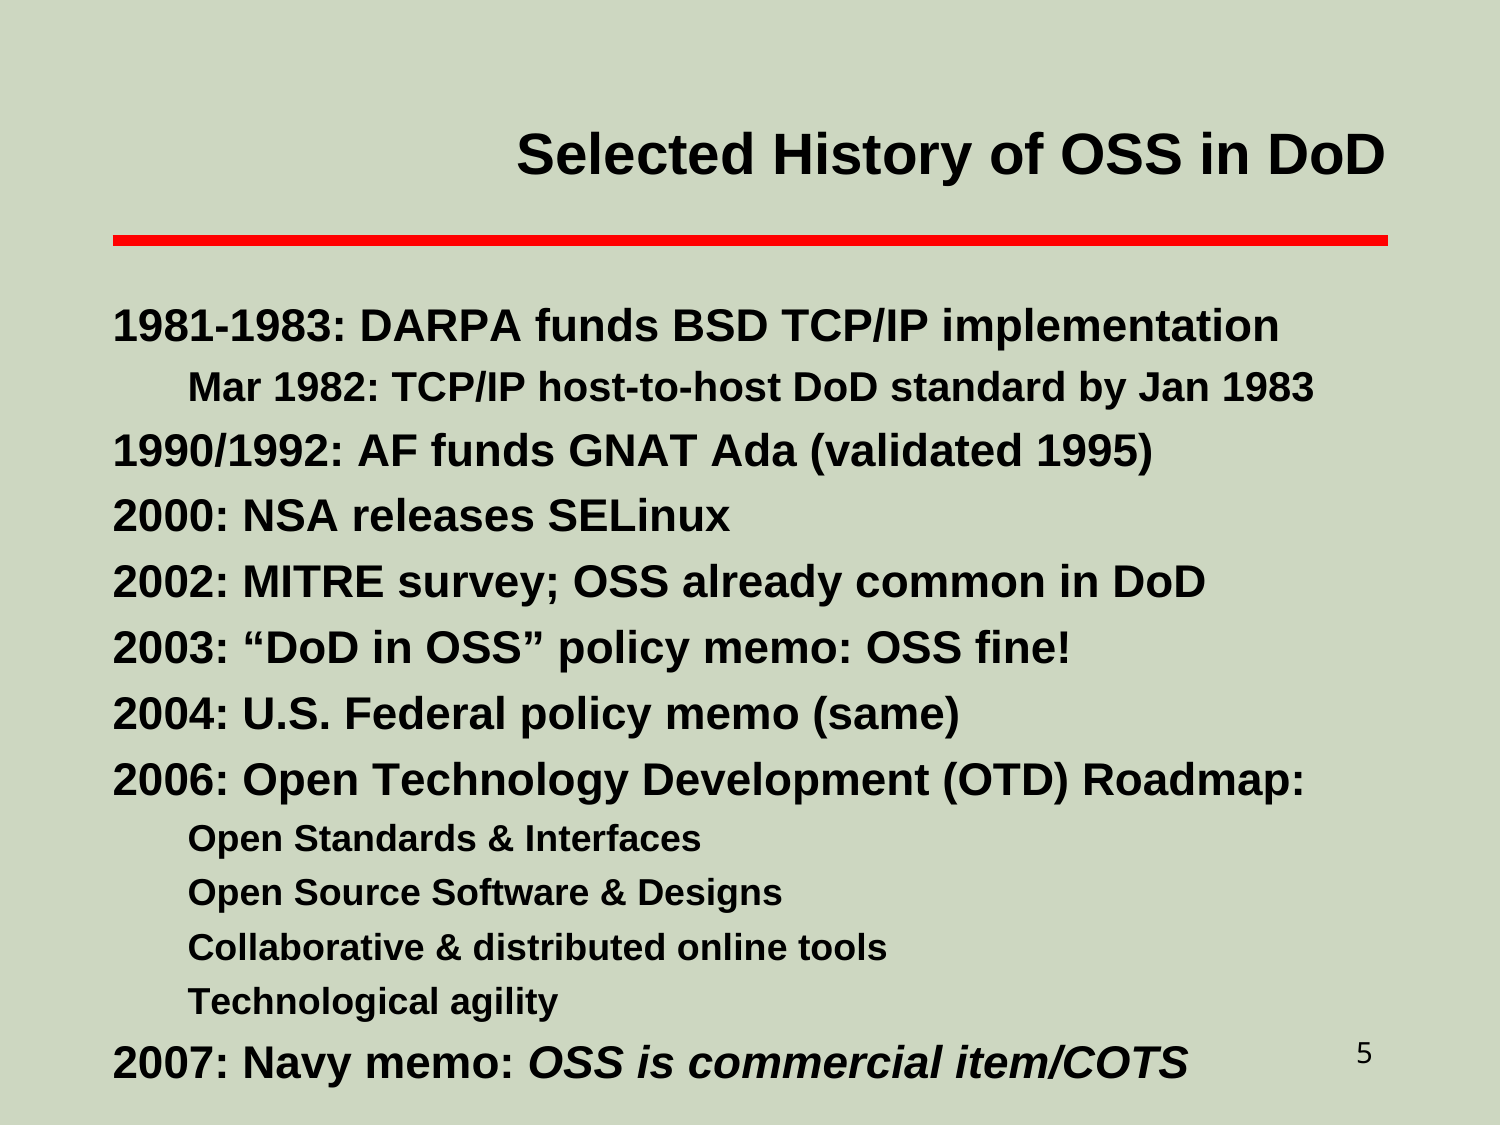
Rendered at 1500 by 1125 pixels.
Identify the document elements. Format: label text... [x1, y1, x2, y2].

list 1981-1983: DARPA funds BSD TCP/IP implementation Mar 1982: TCP/IP host-to-host DoD standard by Jan 1983 1990/1992: AF funds GNAT Ada (validated 1995) 2000: NSA releases SELinux 2002: MITRE survey; OSS already common in DoD 2003: “DoD in OSS” policy memo: OSS fine! 2004: U.S. Federal policy memo (same) 2006: Open Technology Development (OTD) Roadmap: Open Standards & Interfaces Open Source Software & Designs Collaborative & distributed online tools Technological agility 2007: Navy memo: OSS is commercial item/COTS [112, 299, 1388, 1089]
title Selected History of OSS in DoD [337, 85, 1388, 224]
